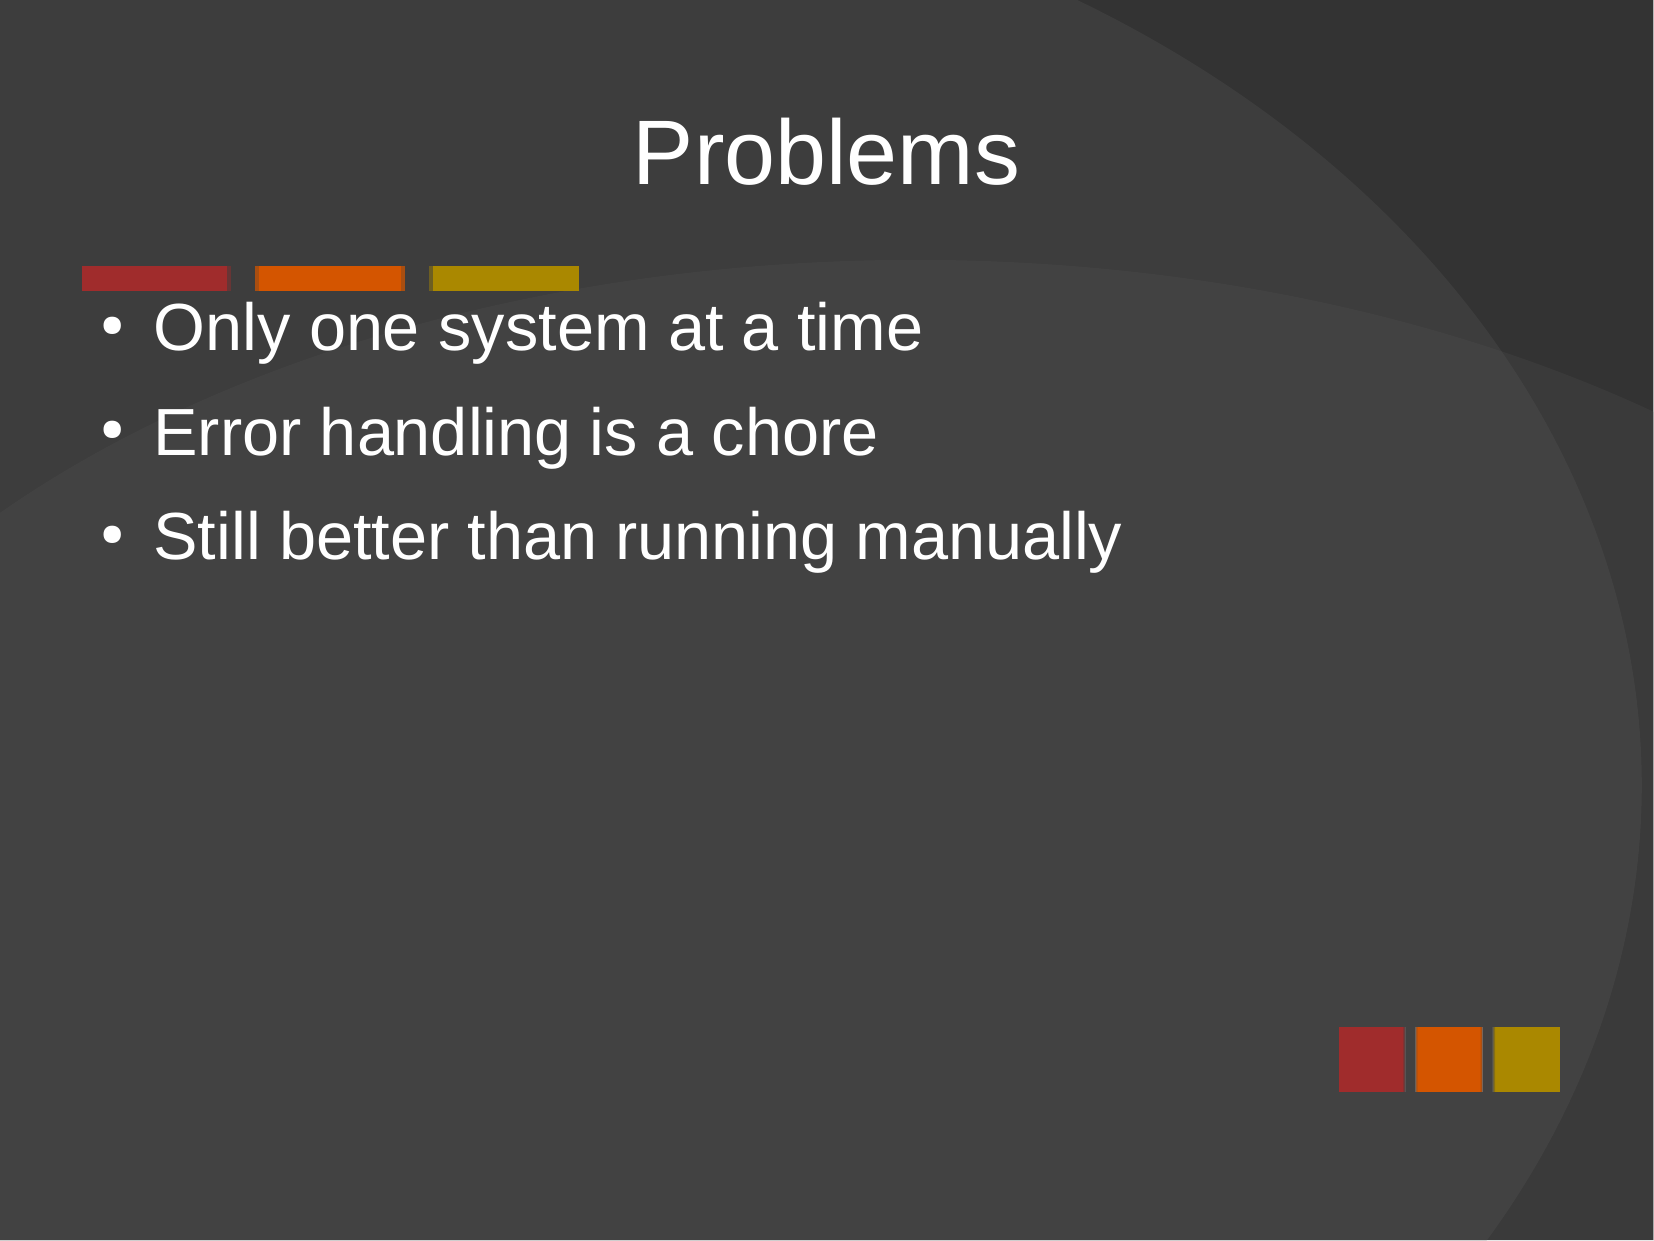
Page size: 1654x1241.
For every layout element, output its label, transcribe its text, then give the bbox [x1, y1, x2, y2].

title Problems [82, 49, 1571, 257]
list Only one system at a time Error handling is a chore Still better than running manually [82, 290, 1571, 1010]
picture [82, 266, 579, 290]
picture [1339, 1027, 1560, 1092]
